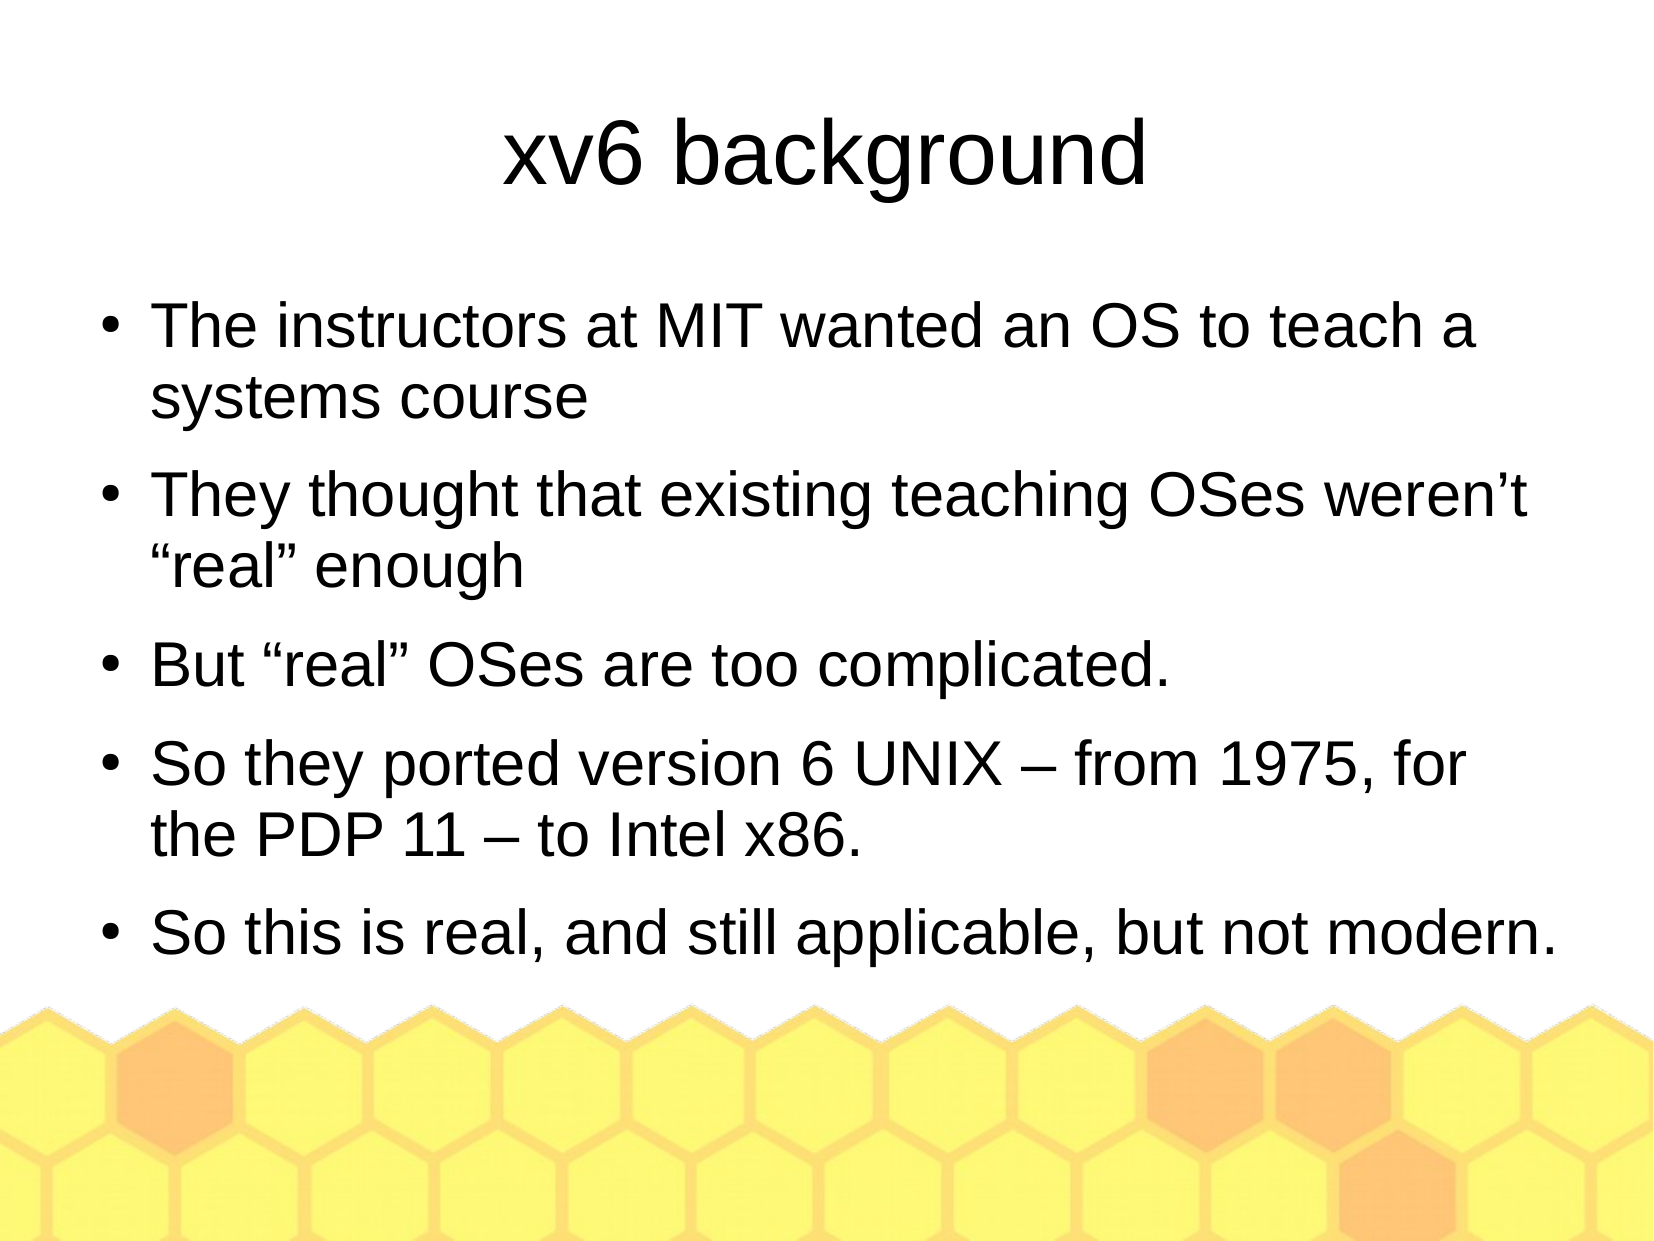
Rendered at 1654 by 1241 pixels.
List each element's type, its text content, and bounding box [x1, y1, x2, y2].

title xv6 background [82, 49, 1571, 257]
picture [0, 1001, 1654, 1241]
list The instructors at MIT wanted an OS to teach a systems course They thought that existing teaching OSes weren’t “real” enough But “real” OSes are too complicated. So they ported version 6 UNIX – from 1975, for the PDP 11 – to Intel x86. So this is real, and still applicable, but not modern. [82, 290, 1571, 1010]
